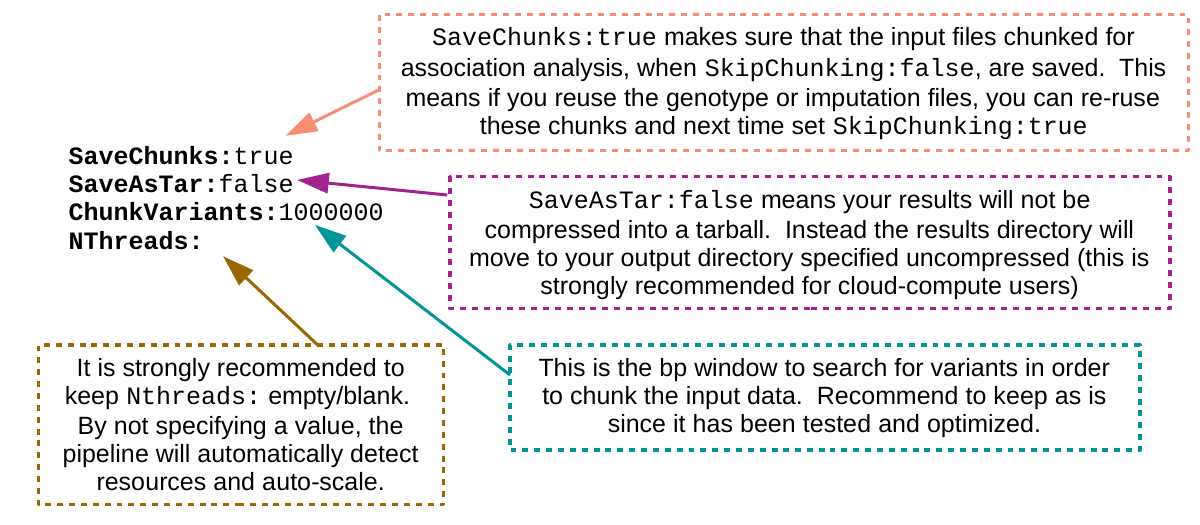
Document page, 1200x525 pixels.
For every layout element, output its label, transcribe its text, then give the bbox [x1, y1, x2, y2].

text_box It is strongly recommended to keep Nthreads: empty/blank. By not specifying a value, the pipeline will automatically detect resources and auto-scale. [38, 345, 444, 505]
text_box SaveAsTar:false means your results will not be compressed into a tarball. Instead the results directory will move to your output directory specified uncompressed (this is strongly recommended for cloud-compute users) [450, 176, 1171, 309]
text_box SaveChunks:true makes sure that the input files chunked for association analysis, when SkipChunking:false, are saved. This means if you reuse the genotype or imputation files, you can re-ruse these chunks and next time set SkipChunking:true [379, 14, 1189, 151]
text_box SaveChunks:true SaveAsTar:false ChunkVariants:1000000 NThreads: [53, 136, 667, 290]
text_box This is the bp window to search for variants in order to chunk the input data. Recommend to keep as is since it has been tested and optimized. [510, 345, 1141, 451]
